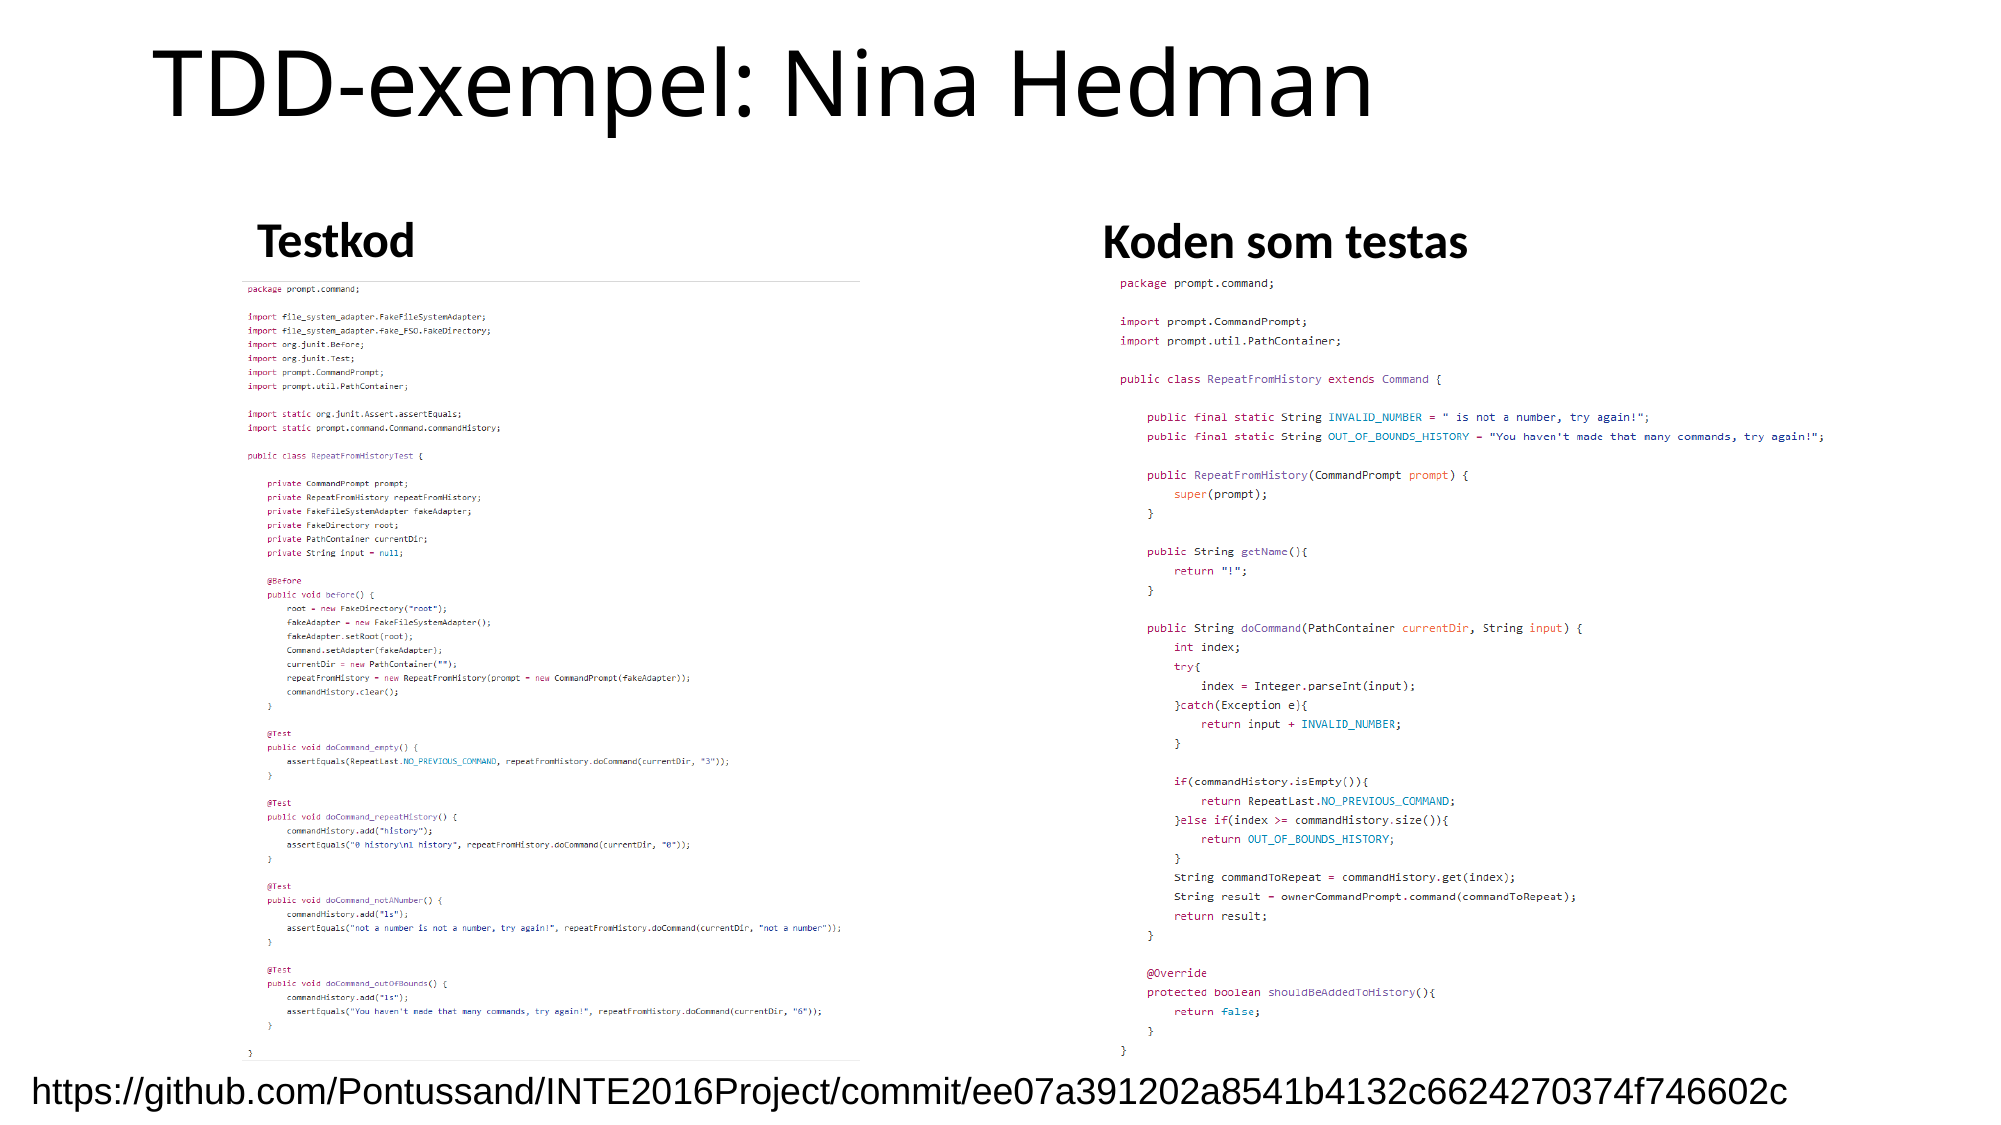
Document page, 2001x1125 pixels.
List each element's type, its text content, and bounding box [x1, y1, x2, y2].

text_box TDD-exempel: Nina Hedman [137, 21, 1863, 151]
picture [1112, 275, 1833, 1059]
text_box https://github.com/Pontussand/INTE2016Project/commit/ee07a391202a8541b4132c6624270374f746602c [16, 1059, 1833, 1125]
text_box Koden som testas [1088, 140, 1765, 276]
text_box Testkod [242, 139, 1089, 275]
picture [242, 281, 860, 1061]
